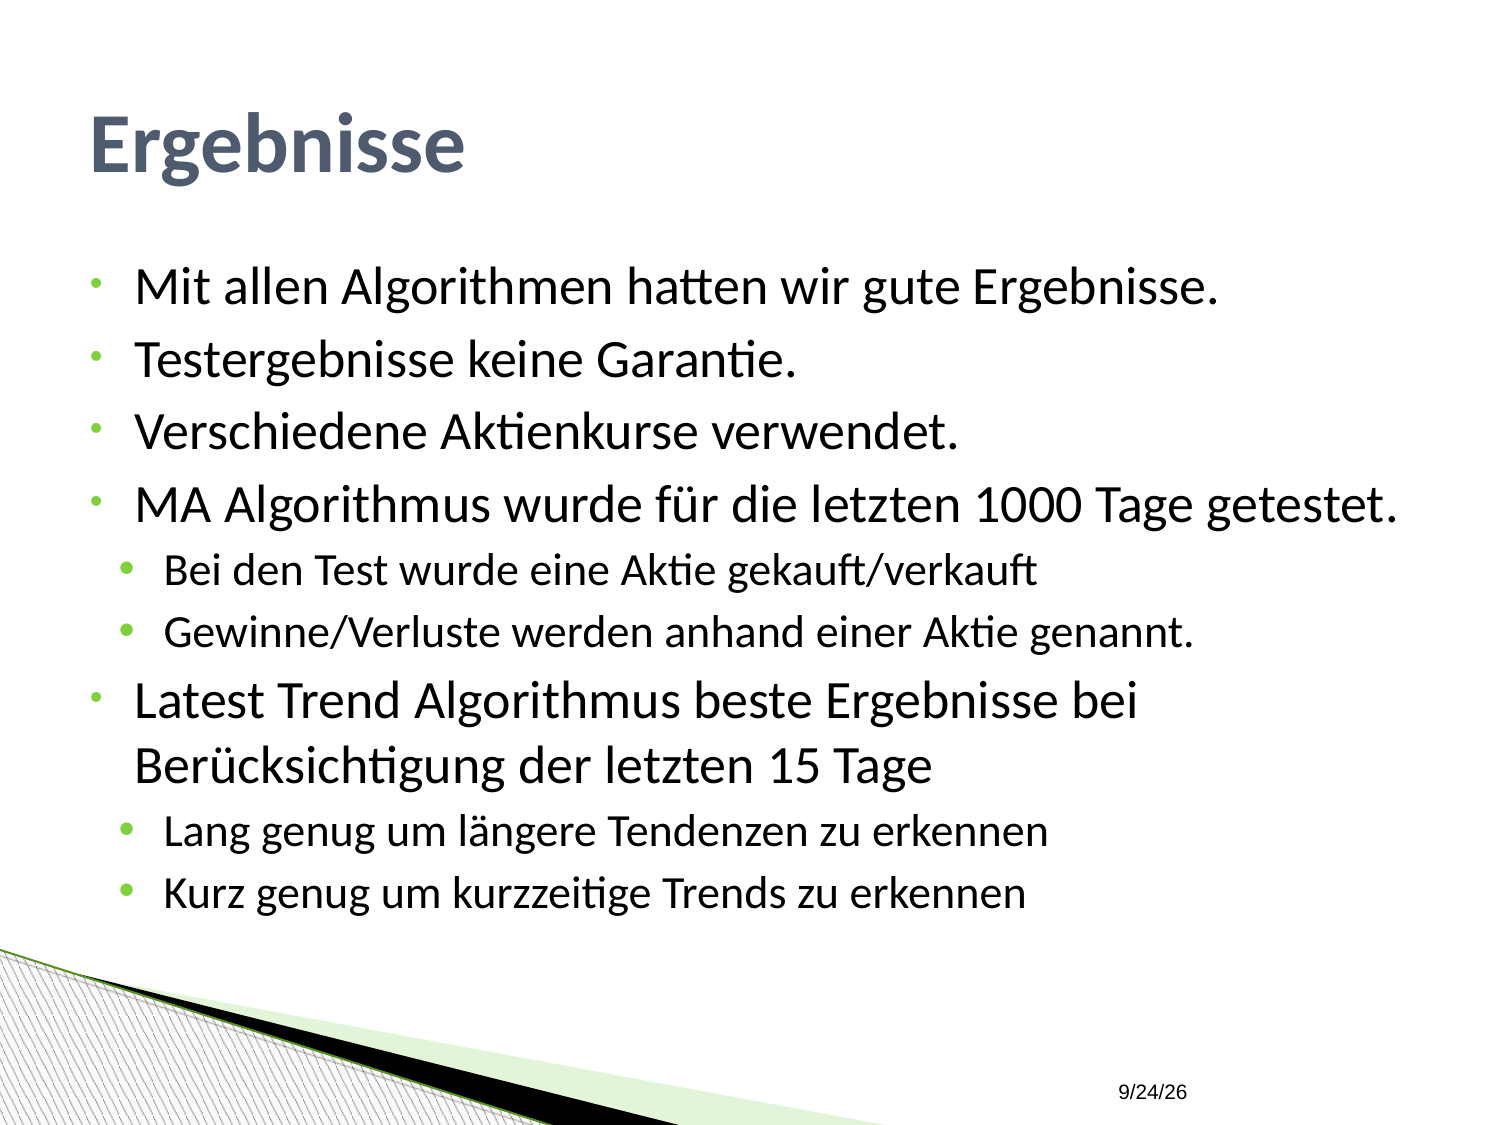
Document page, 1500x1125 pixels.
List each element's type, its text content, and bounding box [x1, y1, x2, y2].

title Ergebnisse [75, 45, 1425, 233]
picture [0, 952, 543, 1125]
slide_number 6/10/15 [1103, 1051, 1419, 1112]
list Mit allen Algorithmen hatten wir gute Ergebnisse. Testergebnisse keine Garantie. Verschiedene Aktienkurse verwendet. MA Algorithmus wurde für die letzten 1000 Tage getestet. Bei den Test wurde eine Aktie gekauft/verkauft Gewinne/Verluste werden anhand einer Aktie genannt. Latest Trend Algorithmus beste Ergebnisse bei Berücksichtigung der letzten 15 Tage Lang genug um längere Tendenzen zu erkennen Kurz genug um kurzzeitige Trends zu erkennen [75, 243, 1425, 986]
